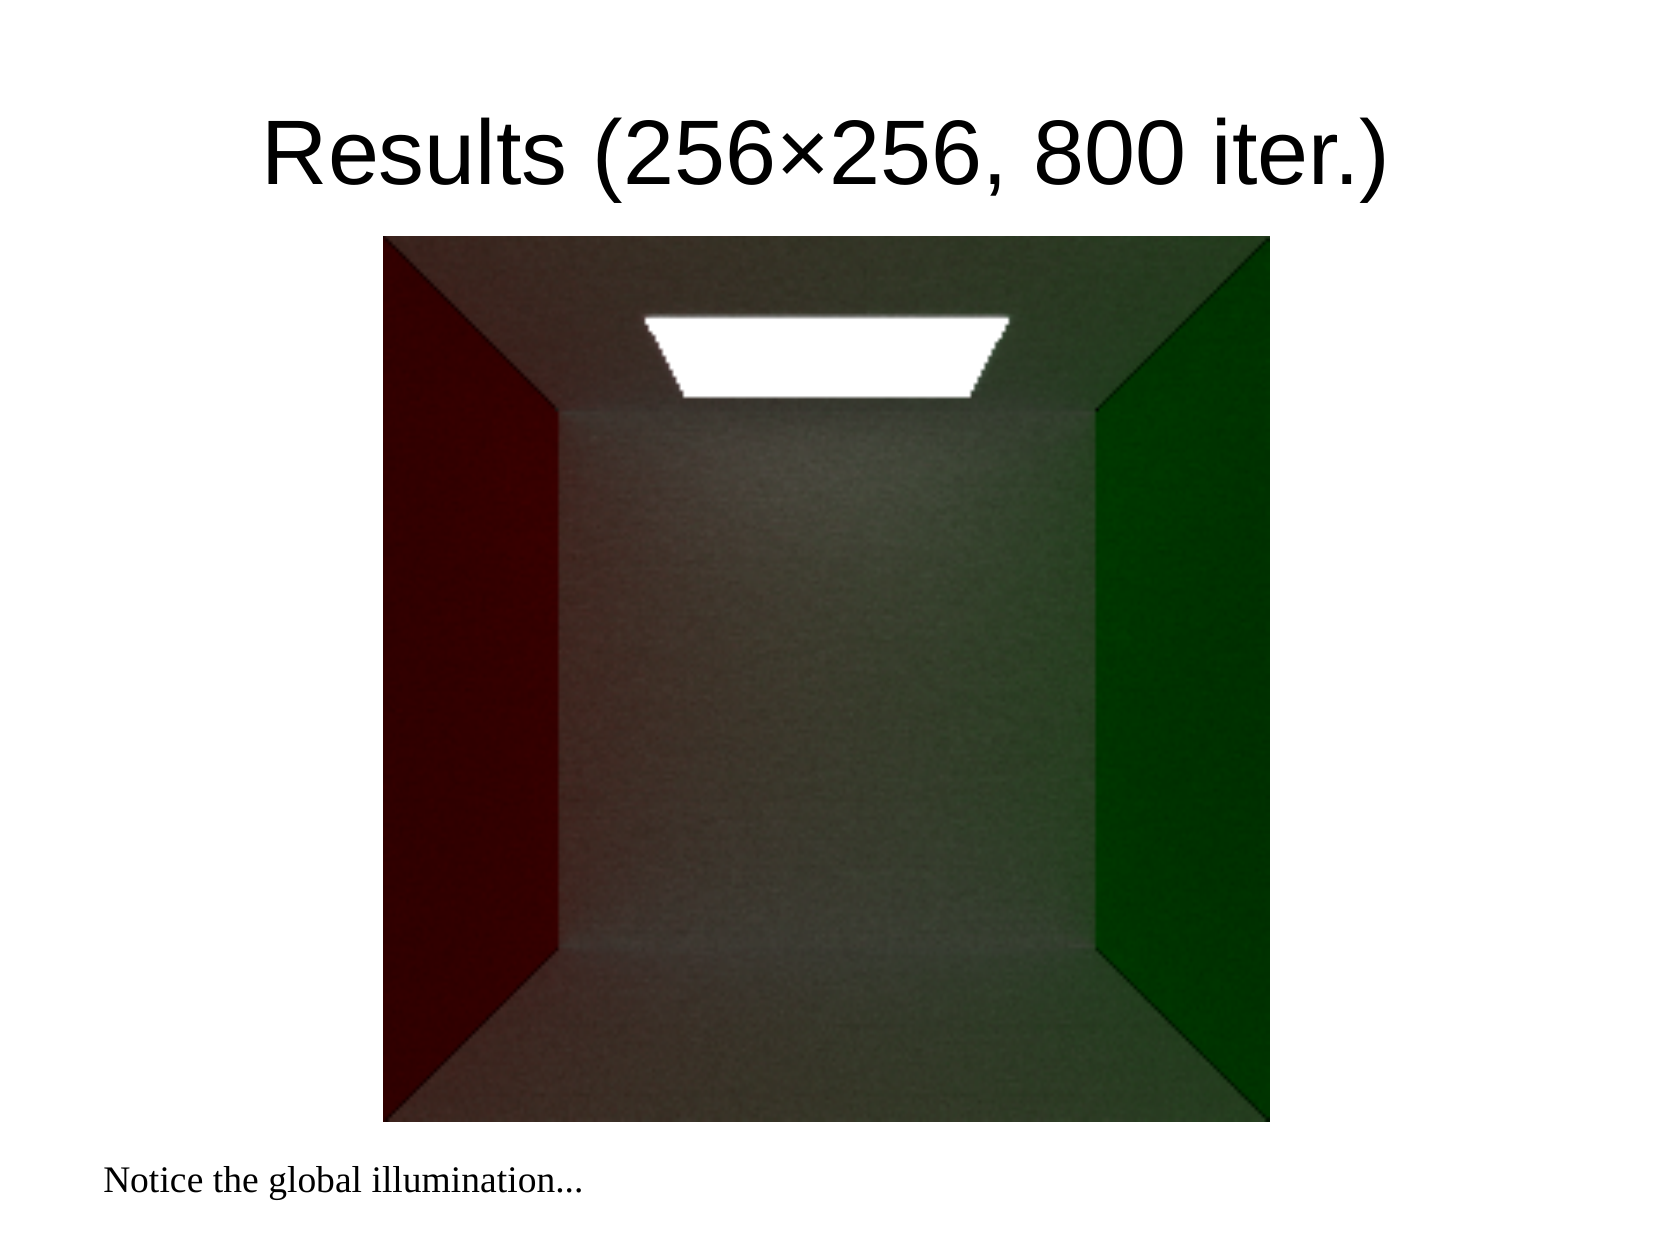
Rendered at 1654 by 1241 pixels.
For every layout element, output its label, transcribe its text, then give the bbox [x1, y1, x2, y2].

picture [383, 236, 1270, 1123]
text_box Notice the global illumination... [88, 1151, 650, 1209]
title Results (256×256, 800 iter.) [82, 49, 1571, 257]
